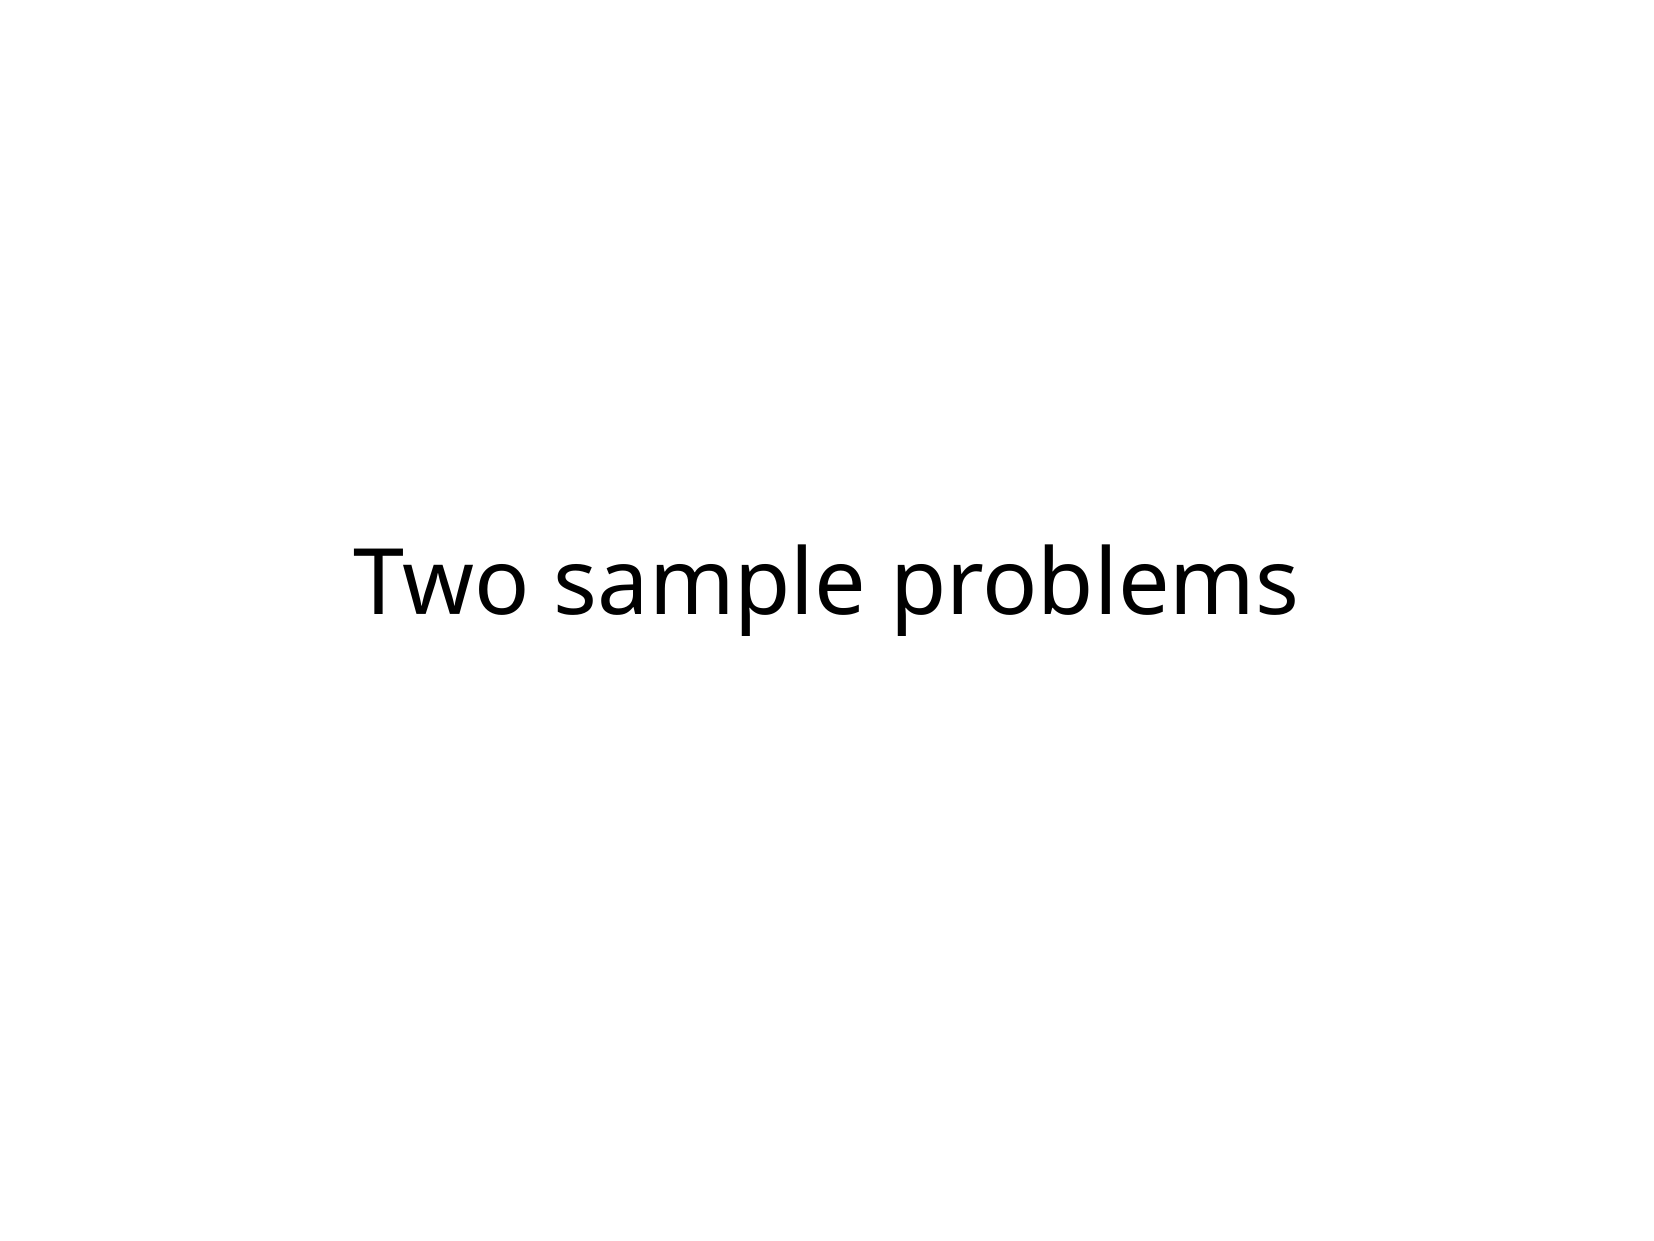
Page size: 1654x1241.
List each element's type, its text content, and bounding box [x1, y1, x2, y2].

subtitle Two sample problems [82, 56, 1571, 1102]
